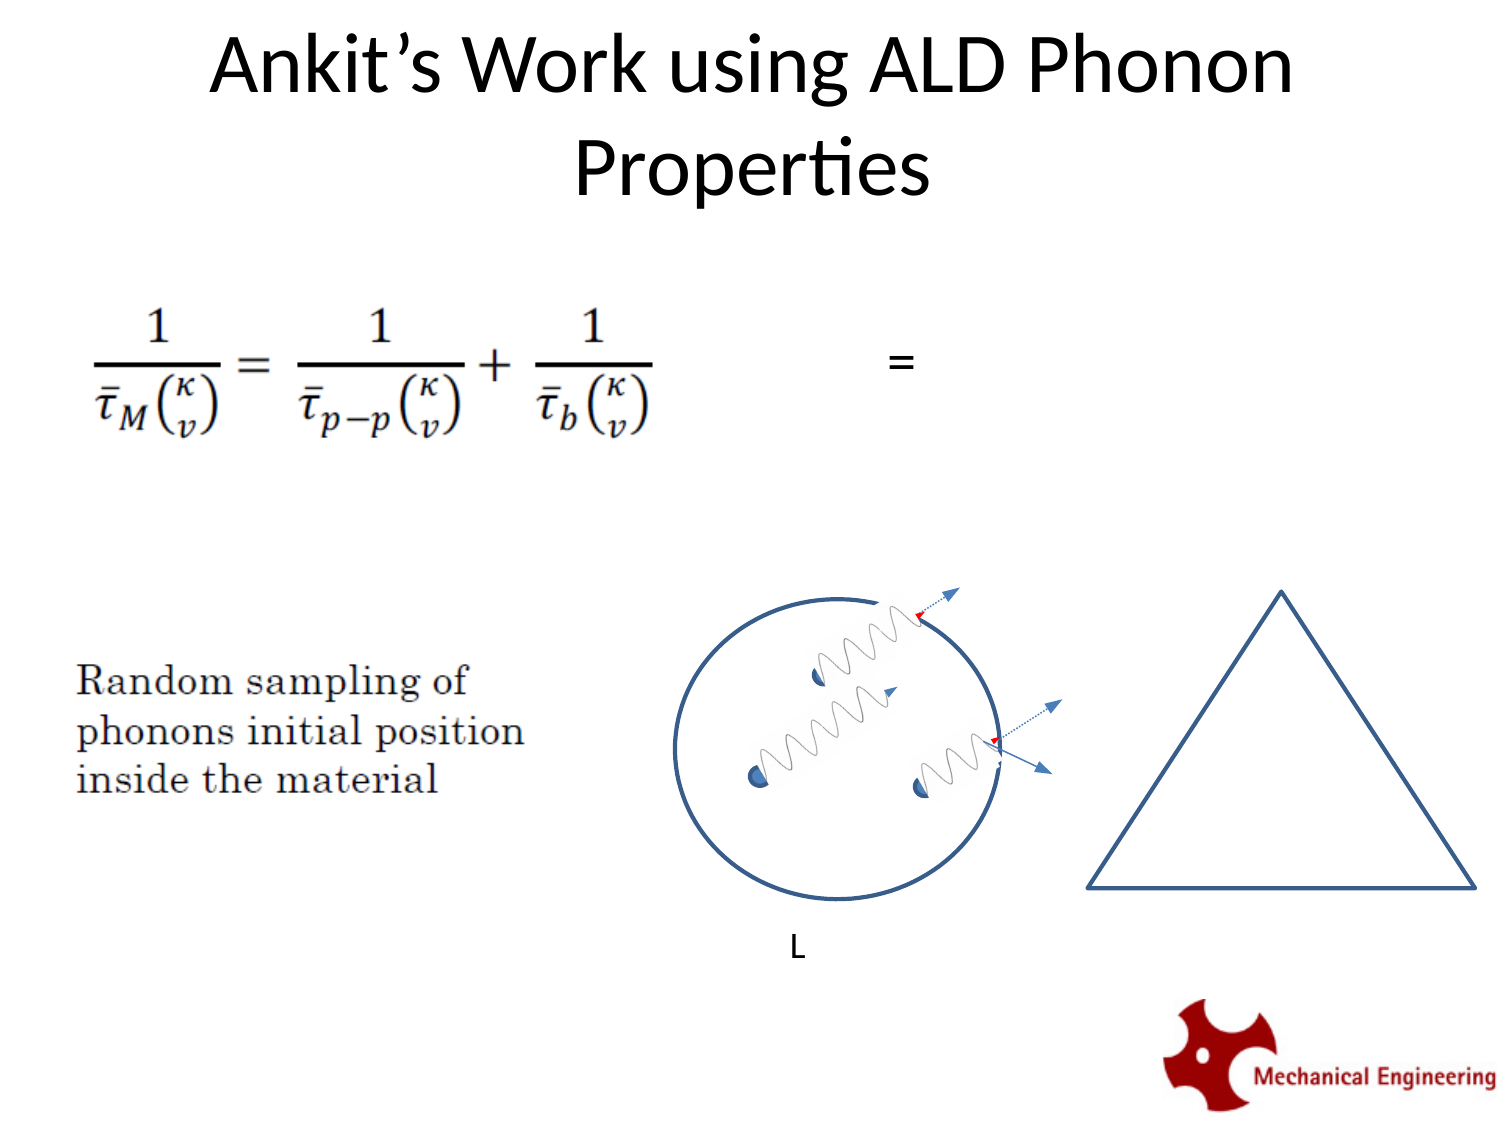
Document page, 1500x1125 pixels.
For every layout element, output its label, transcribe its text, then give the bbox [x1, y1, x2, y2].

picture [907, 715, 1004, 806]
picture [63, 278, 681, 474]
picture [746, 589, 928, 792]
text_box = [887, 323, 1315, 430]
picture [62, 649, 550, 818]
text_box Ankit’s Work using ALD Phonon Properties [6, 0, 1500, 188]
text_box [813, 670, 824, 685]
text_box L [775, 914, 838, 974]
text_box [914, 780, 927, 797]
text_box [1087, 591, 1476, 889]
text_box [749, 767, 768, 786]
